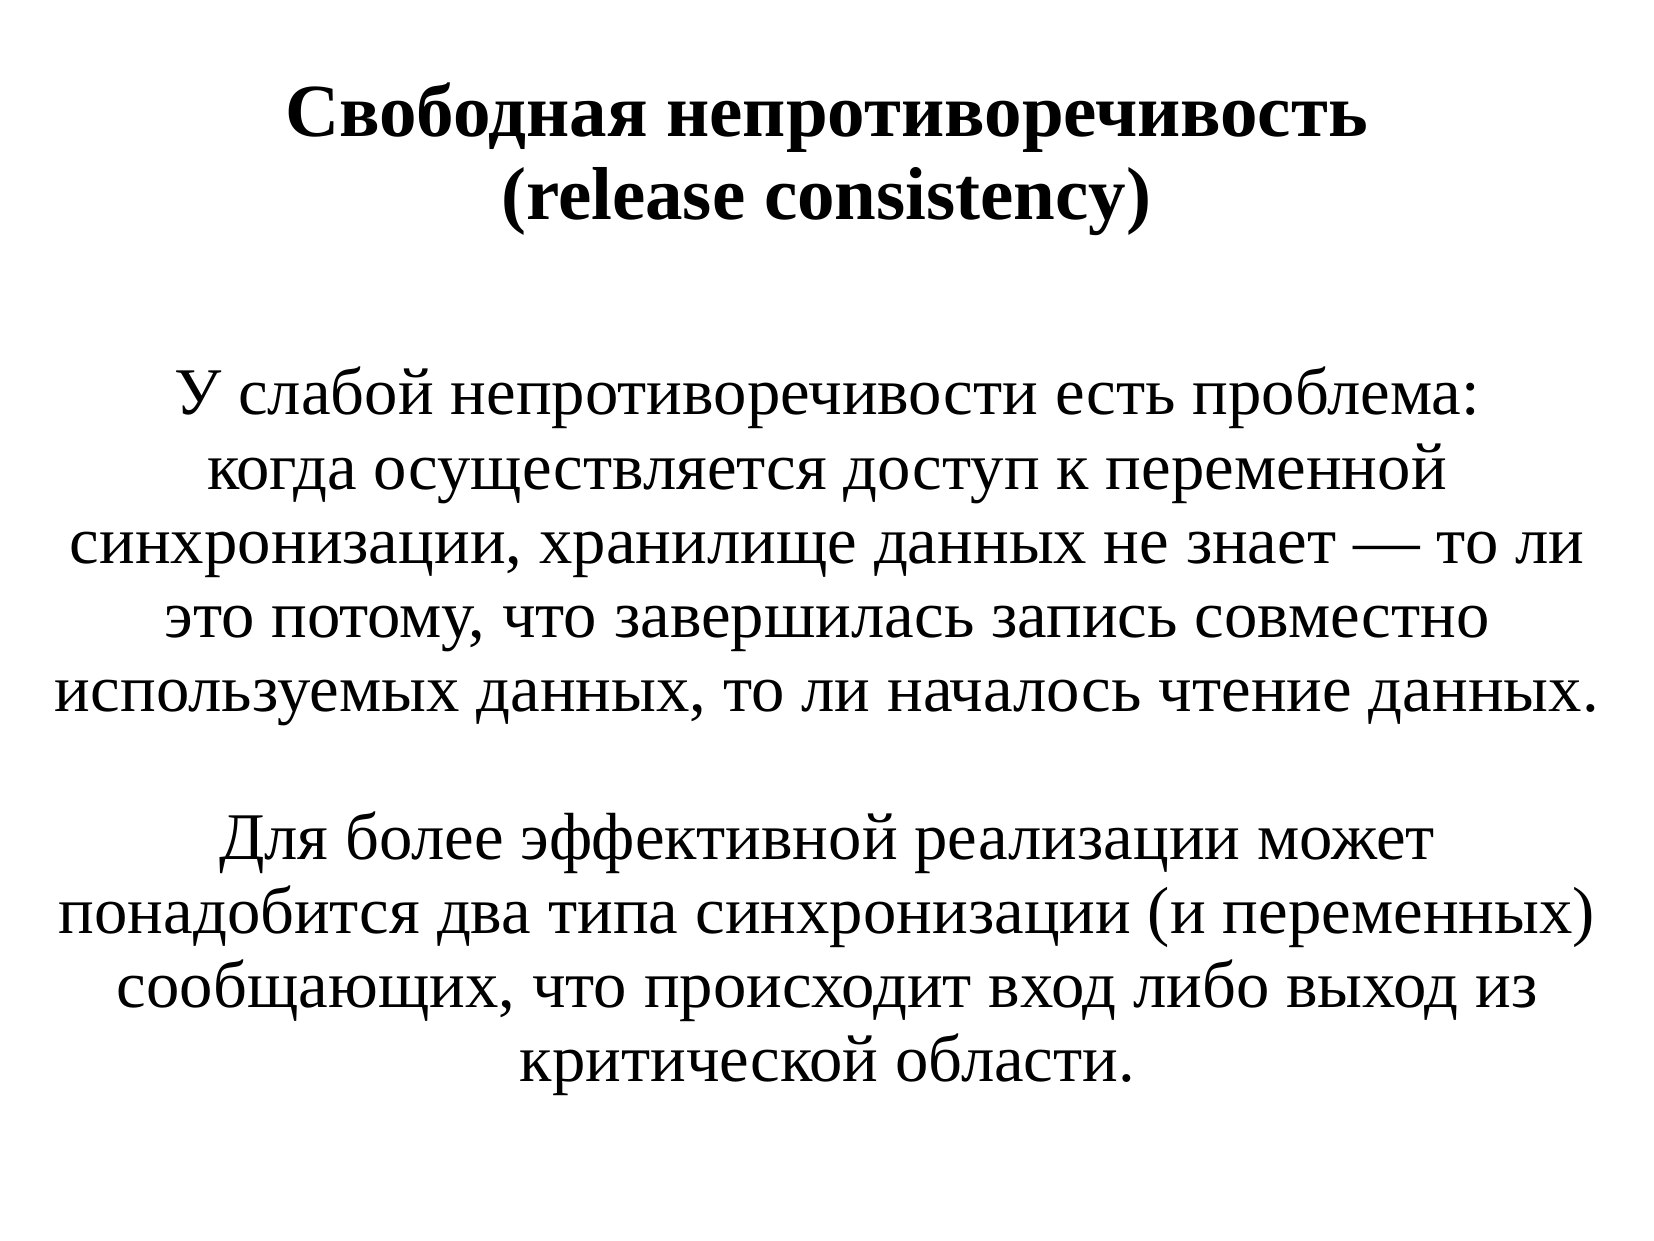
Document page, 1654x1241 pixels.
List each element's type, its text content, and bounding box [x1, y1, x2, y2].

text_box У слабой непротиворечивости есть проблема: когда осуществляется доступ к переменной синхронизации, хранилище данных не знает — то ли это потому, что завершилась запись совместно используемых данных, то ли началось чтение данных. Для более эффективной реализации может понадобится два типа синхронизации (и переменных) сообщающих, что происходит вход либо выход из критической области. [30, 236, 1626, 1215]
title Свободная непротиворечивость (release consistency) [82, 49, 1571, 236]
